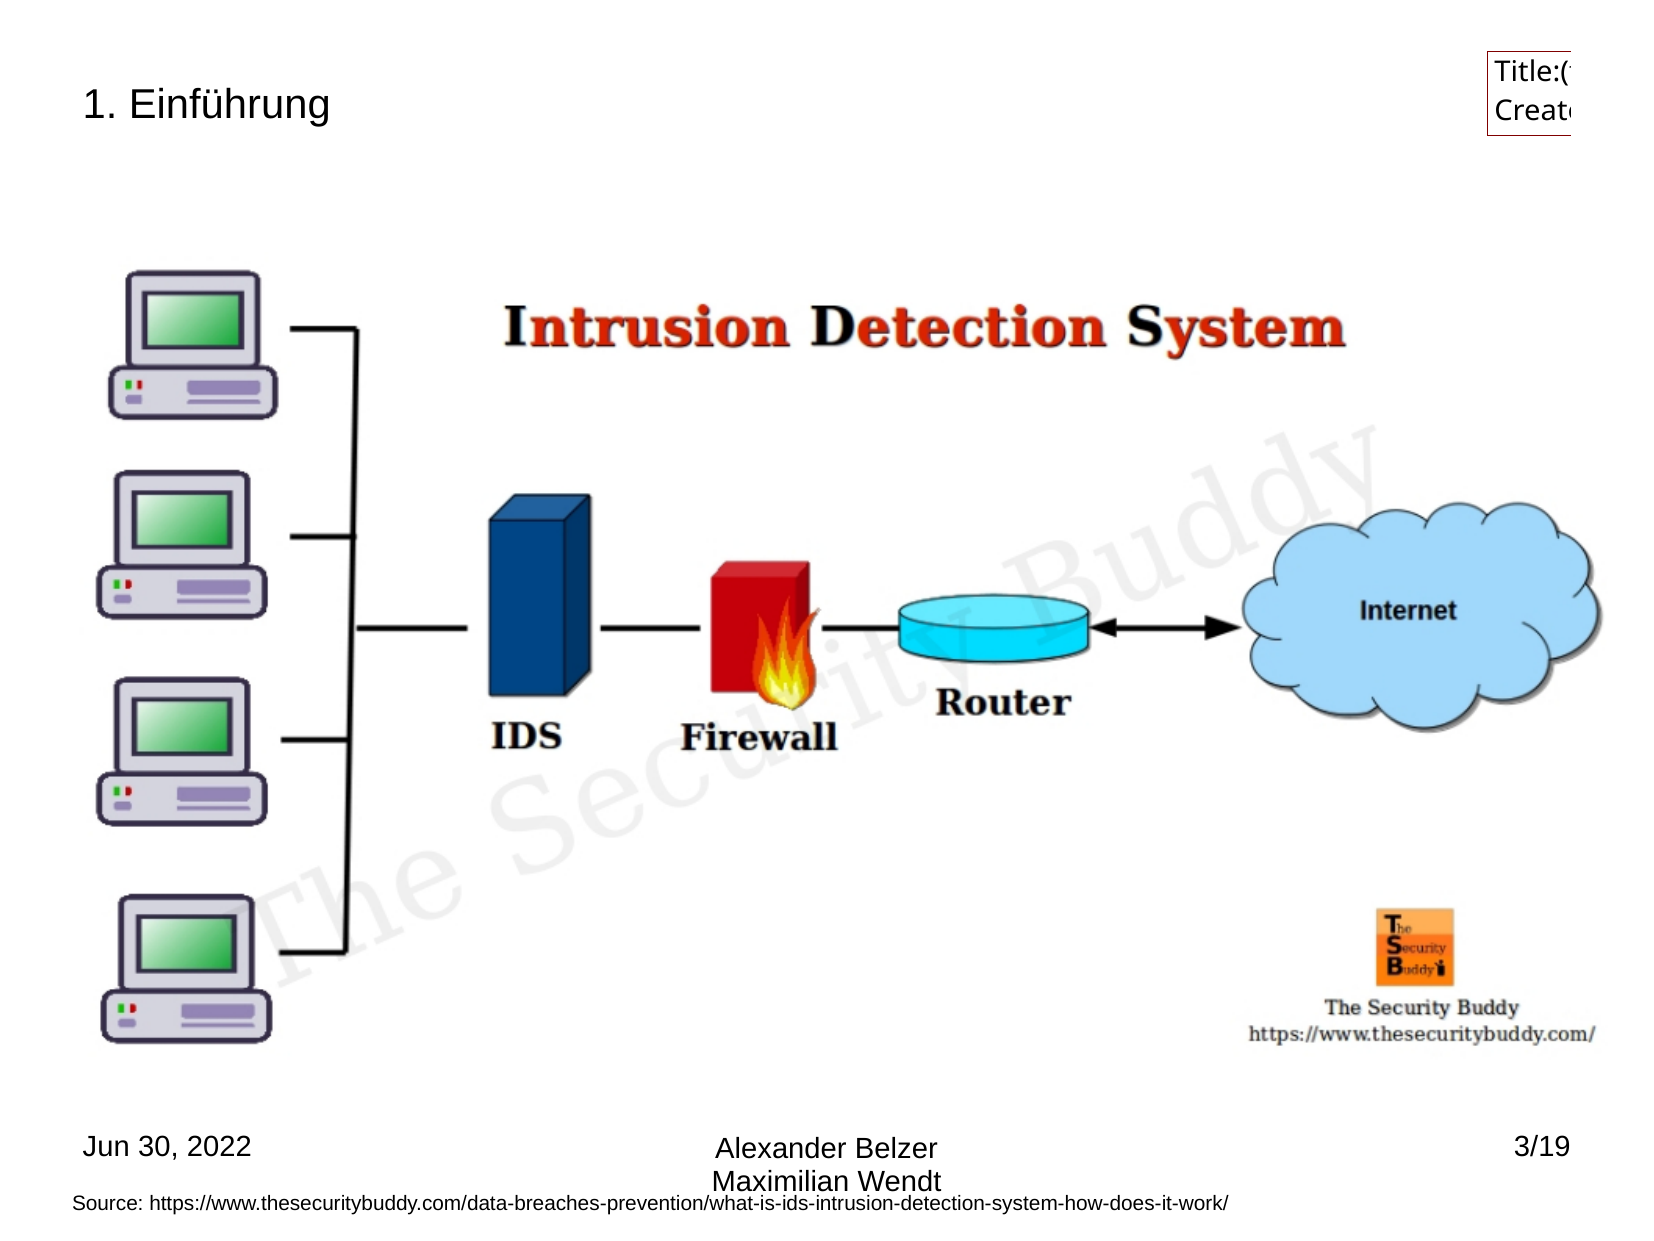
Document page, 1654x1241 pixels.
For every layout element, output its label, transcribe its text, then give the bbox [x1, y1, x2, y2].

picture [57, 187, 1608, 1060]
title 1. Einführung [82, 34, 1571, 151]
title Source: https://www.thesecuritybuddy.com/data-breaches-prevention/what-is-ids-intrusion-detection-system-how-does-it-work/ [72, 1180, 1561, 1216]
